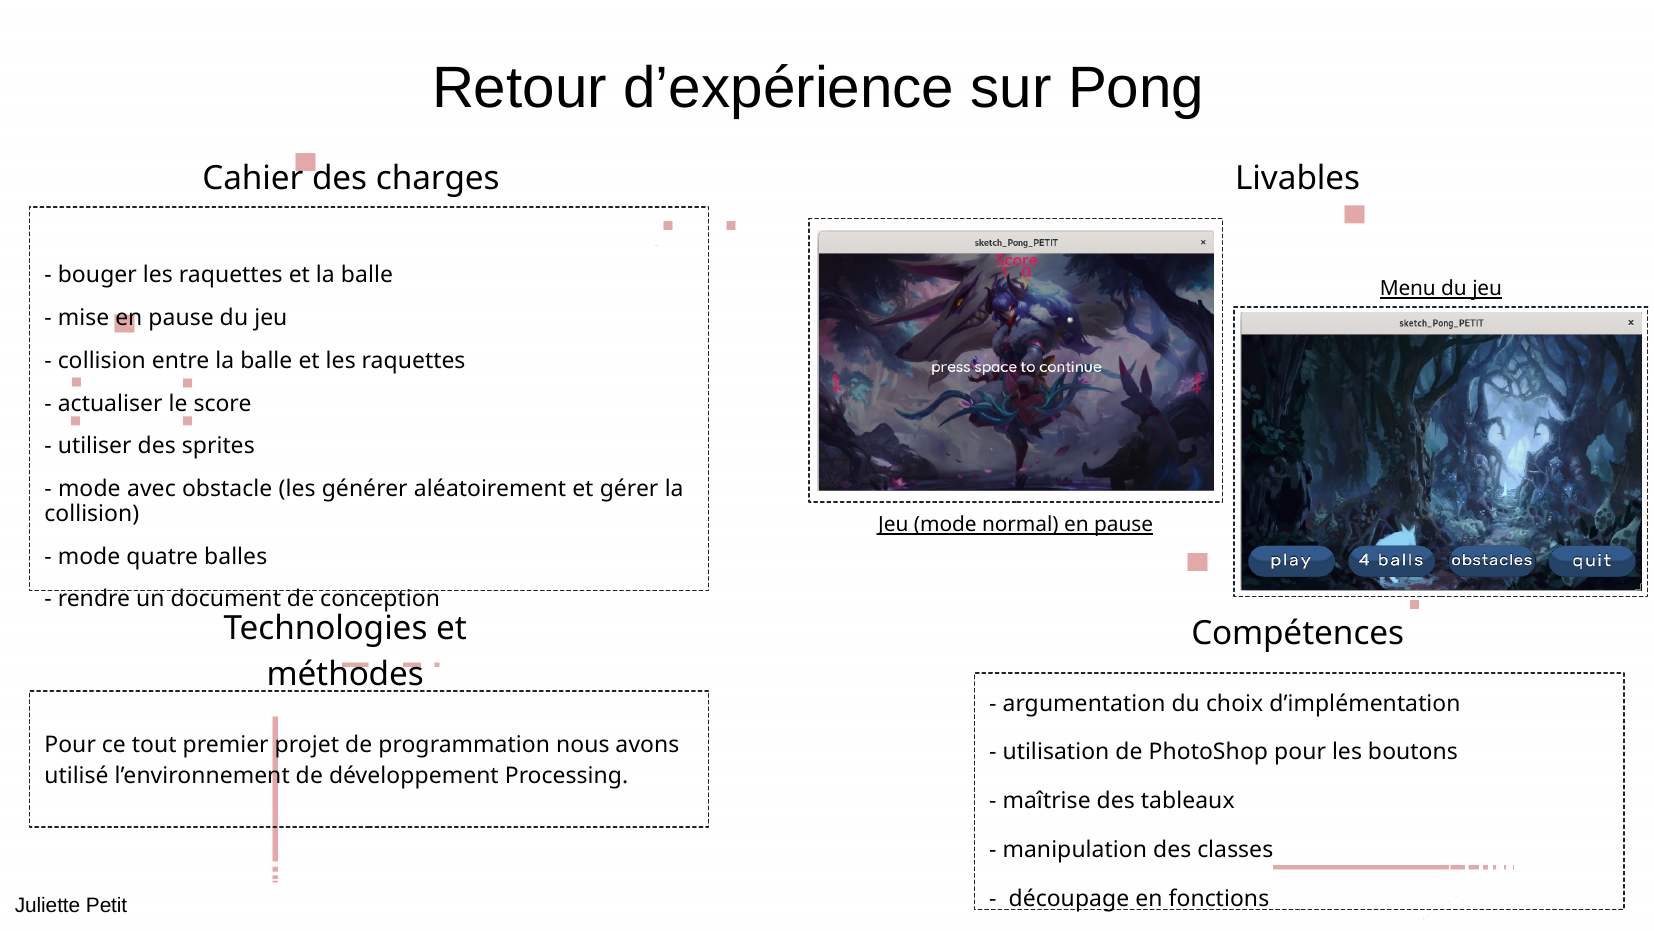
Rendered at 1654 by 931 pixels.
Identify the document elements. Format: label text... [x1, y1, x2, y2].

subtitle Cahier des charges [171, 147, 532, 206]
text_box Technologies et méthodes [165, 620, 526, 680]
text_box - argumentation du choix d’implémentation - utilisation de PhotoShop pour les boutons - maîtrise des tableaux - manipulation des classes - découpage en fonctions [974, 679, 1625, 916]
picture [0, 0, 1654, 931]
text_box Compétences [1122, 602, 1483, 662]
text_box Jeu (mode normal) en pause [809, 501, 1223, 547]
text_box Menu du jeu [1240, 265, 1642, 305]
text_box Juliette Petit [0, 885, 355, 924]
text_box - bouger les raquettes et la balle - mise en pause du jeu - collision entre la balle et les raquettes - actualiser le score - utiliser des sprites - mode avec obstacle (les générer aléatoirement et gérer la collision) - mode quatre balles - rendre un document de conception [29, 206, 700, 591]
text_box Pour ce tout premier projet de programmation nous avons utilisé l’environnement de développement Processing. [29, 720, 709, 810]
title Retour d’expérience sur Pong [82, 10, 1571, 166]
text_box Livables [1122, 147, 1483, 207]
